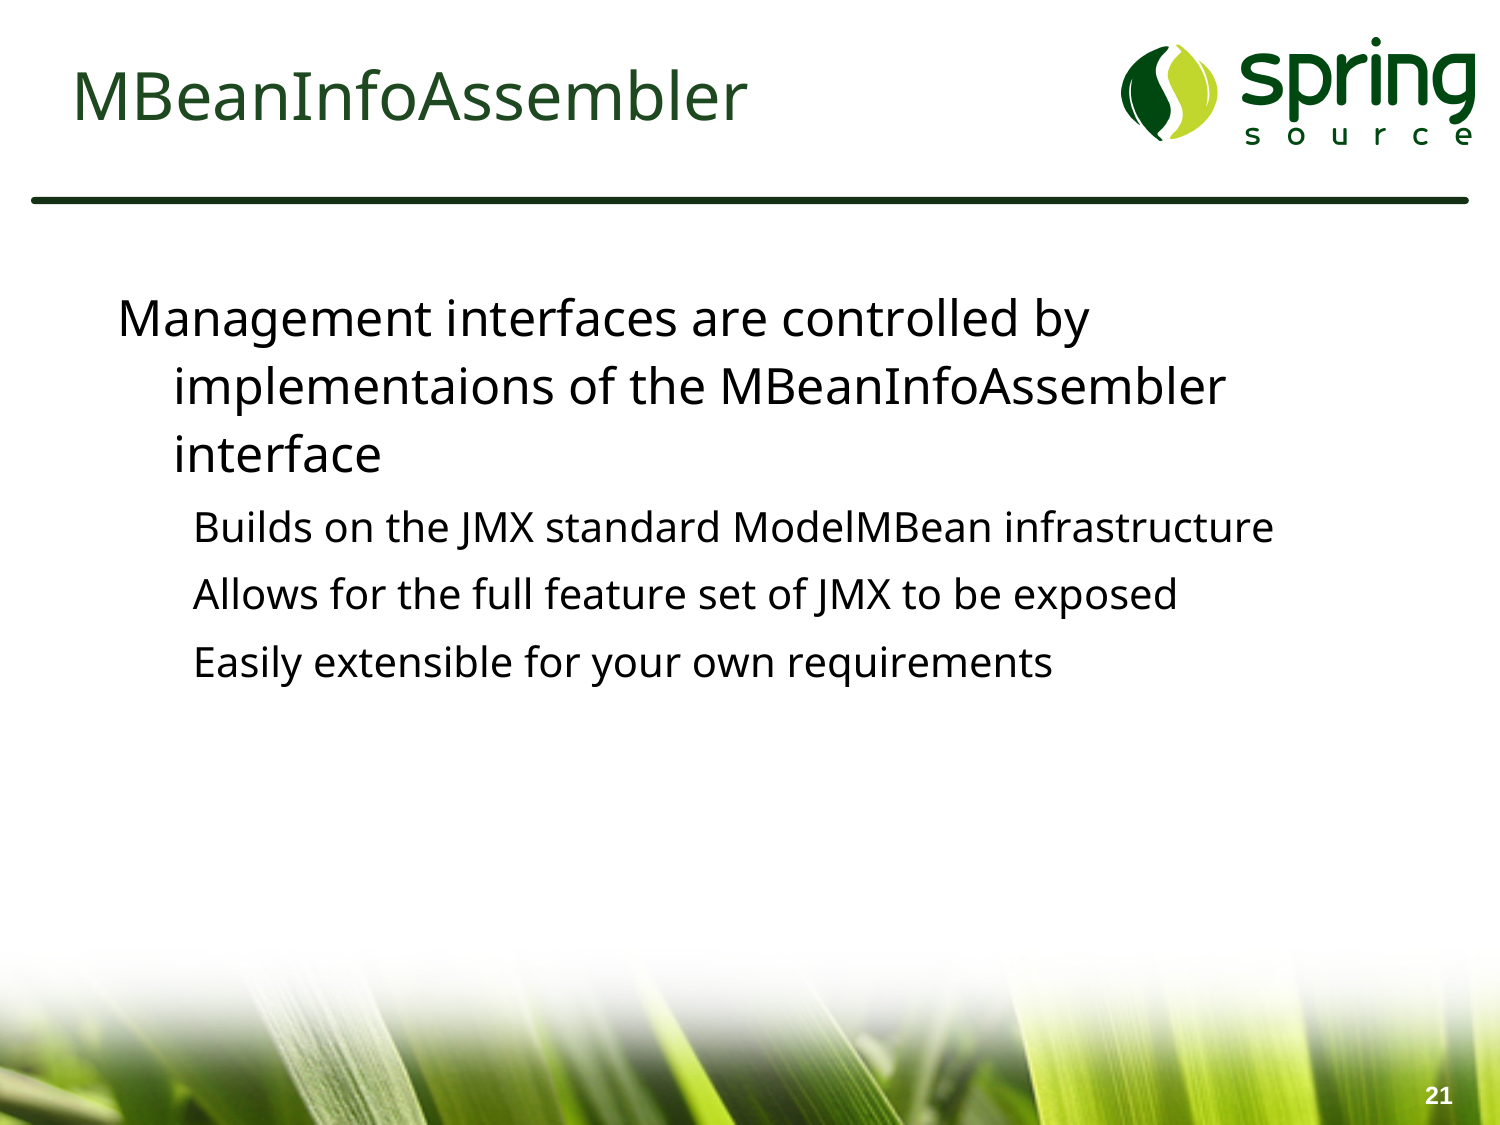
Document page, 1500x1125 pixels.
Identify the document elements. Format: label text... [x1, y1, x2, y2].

title MBeanInfoAssembler [56, 13, 1089, 176]
picture [1121, 37, 1475, 145]
picture [0, 944, 1500, 1125]
list Management interfaces are controlled by implementaions of the MBeanInfoAssembler interface Builds on the JMX standard ModelMBean infrastructure Allows for the full feature set of JMX to be exposed Easily extensible for your own requirements [103, 275, 1394, 938]
